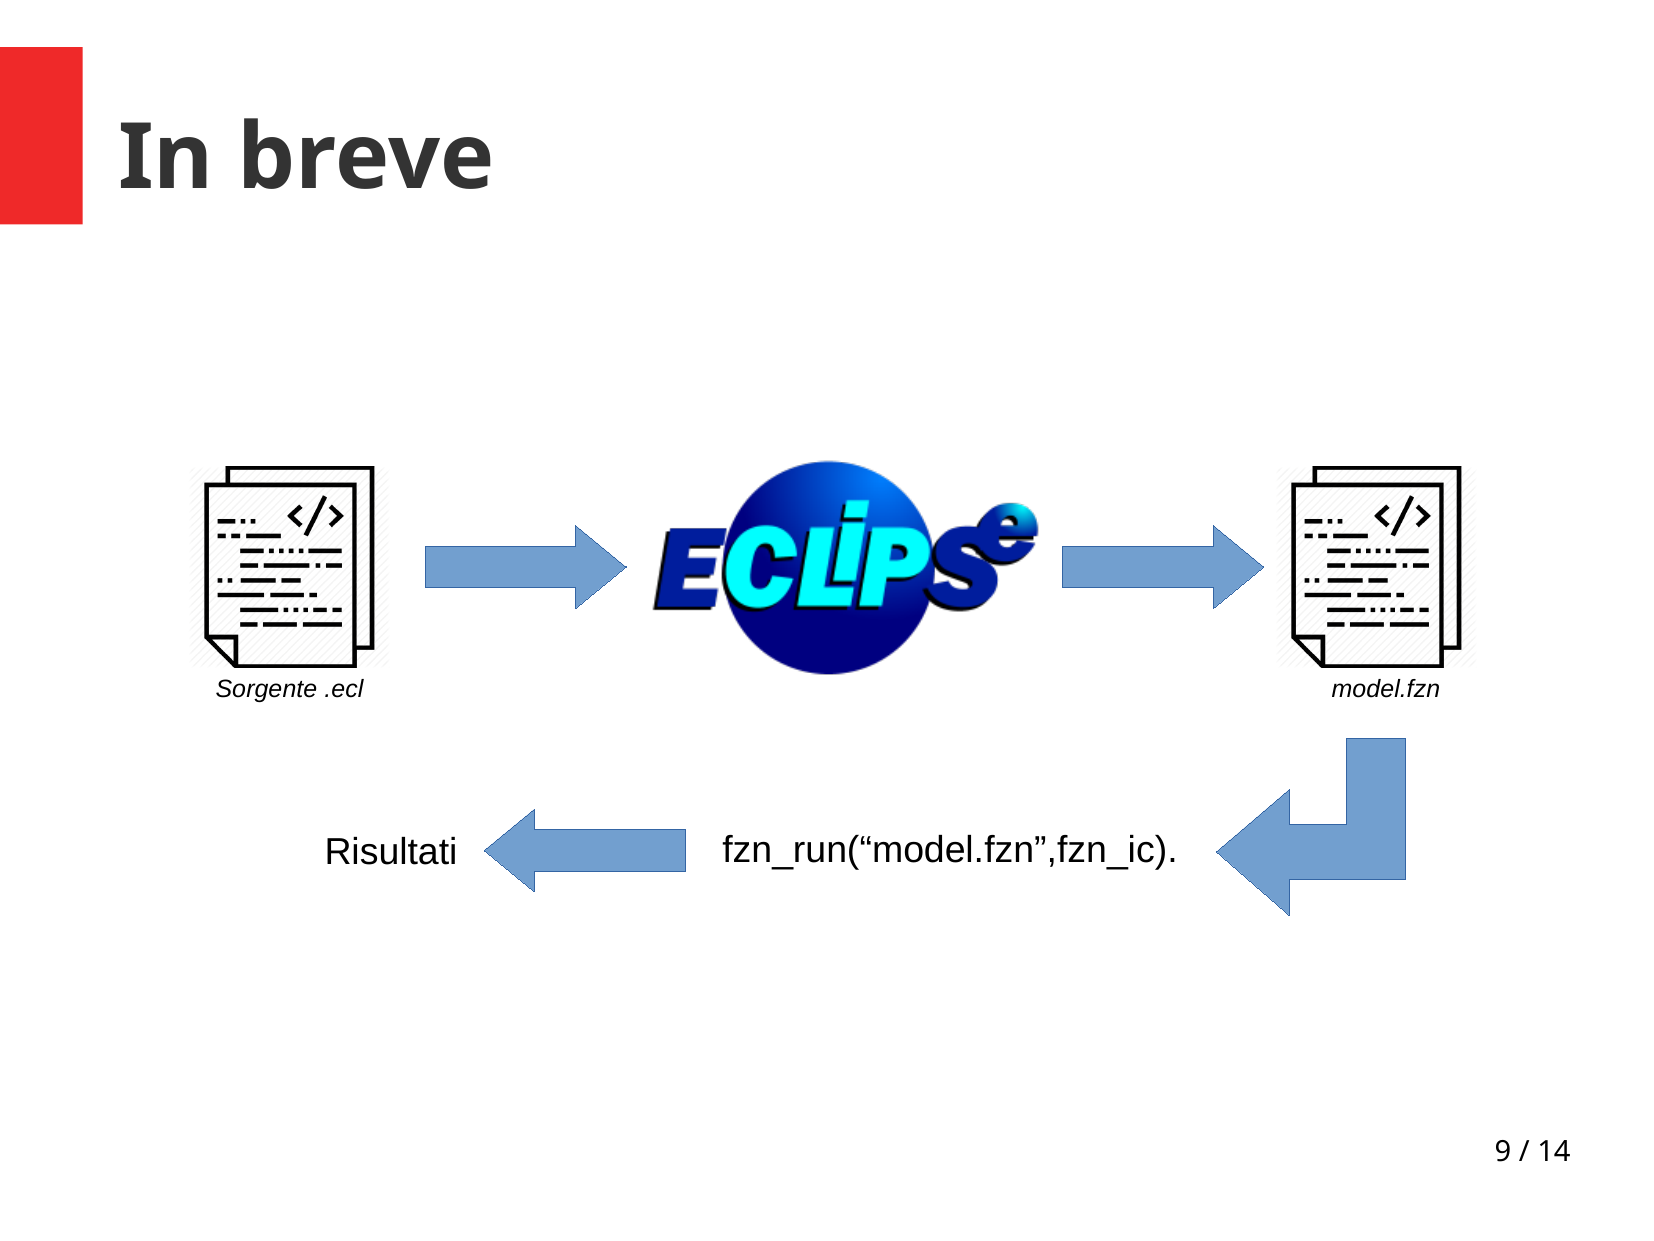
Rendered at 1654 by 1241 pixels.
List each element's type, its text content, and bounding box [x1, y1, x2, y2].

text_box [1216, 738, 1406, 916]
picture [188, 466, 390, 668]
text_box [425, 525, 627, 609]
text_box [484, 809, 686, 892]
text_box fzn_run(“model.fzn”,fzn_ic). [707, 820, 1193, 878]
text_box [1062, 525, 1264, 609]
text_box model.fzn [1316, 667, 1542, 739]
text_box Risultati [309, 823, 473, 880]
text_box Sorgente .ecl [200, 667, 426, 739]
title In breve [118, 49, 1571, 257]
picture [639, 439, 1040, 695]
picture [1275, 466, 1477, 668]
